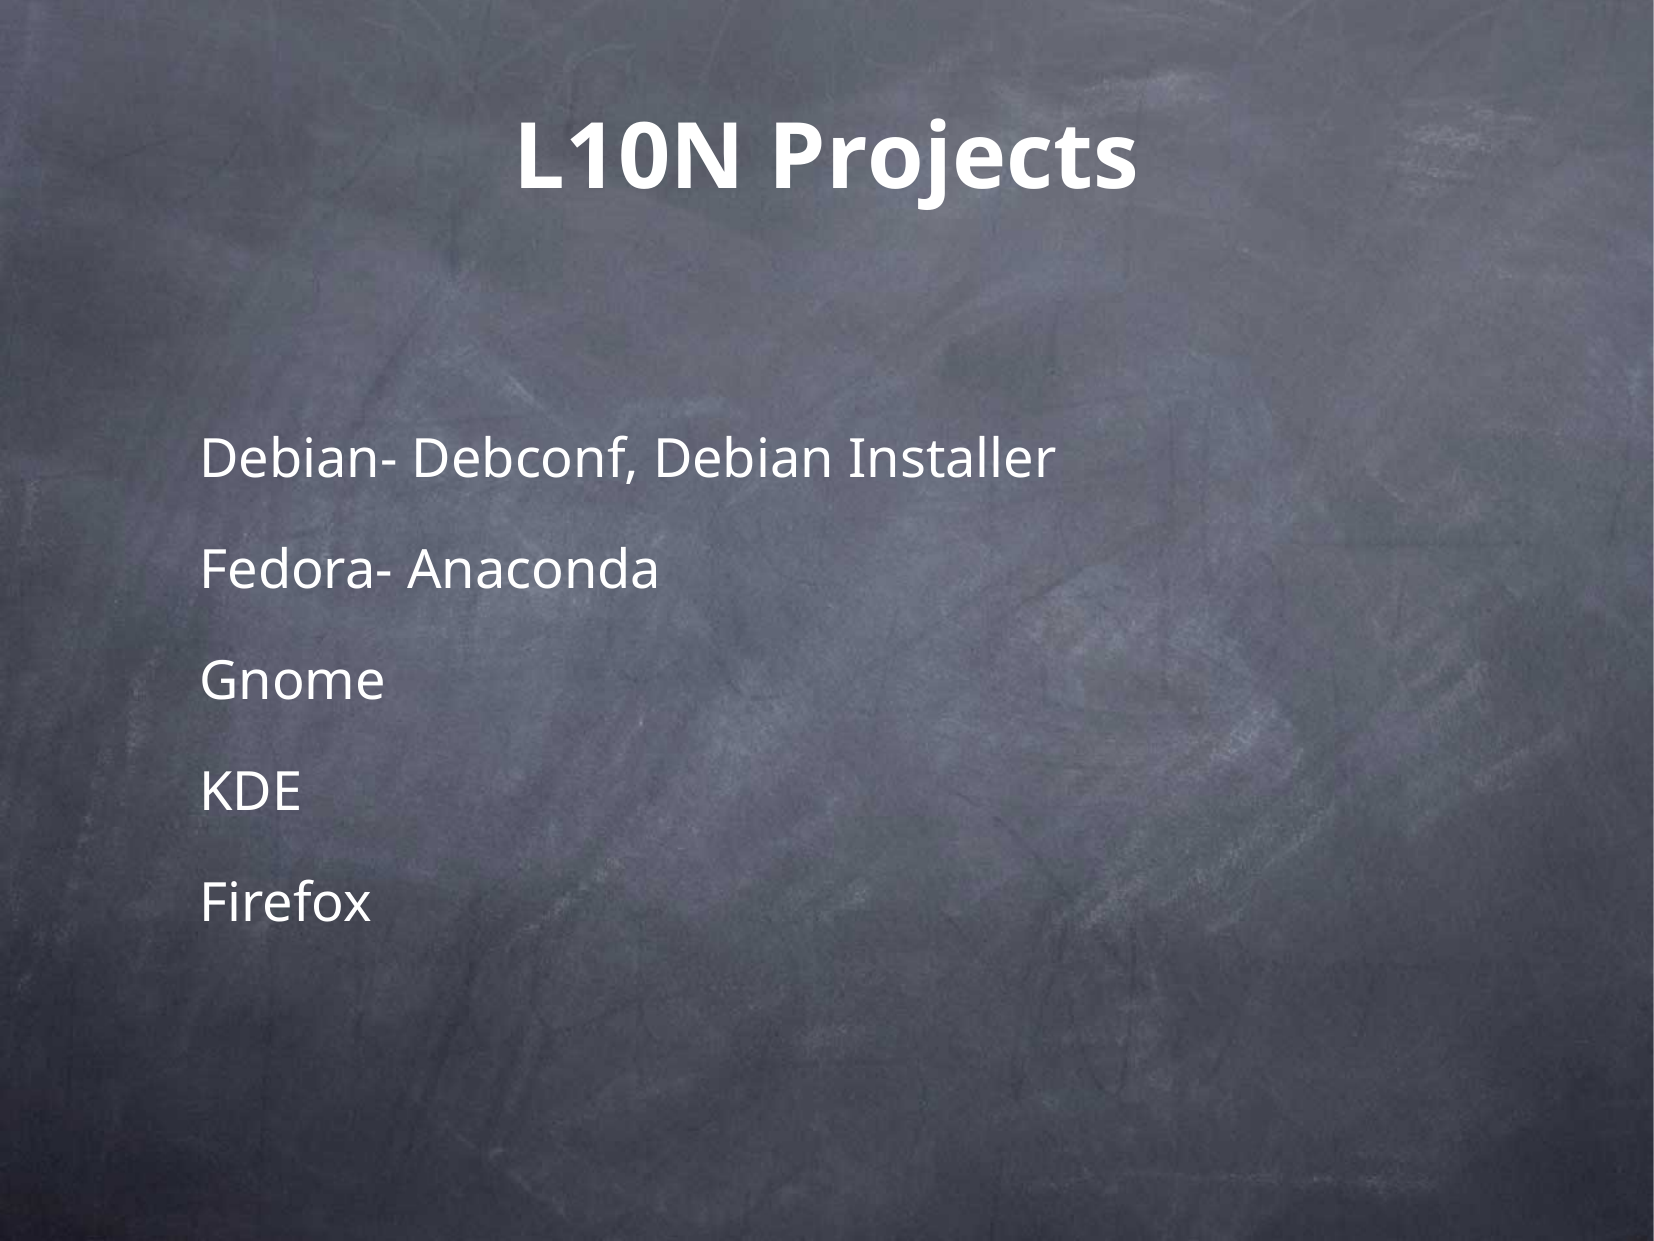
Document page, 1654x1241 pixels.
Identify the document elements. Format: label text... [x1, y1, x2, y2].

text_box Debian- Debconf, Debian Installer Fedora- Anaconda Gnome KDE Firefox [184, 375, 1388, 930]
picture [0, 0, 1654, 1241]
title L10N Projects [82, 56, 1571, 250]
